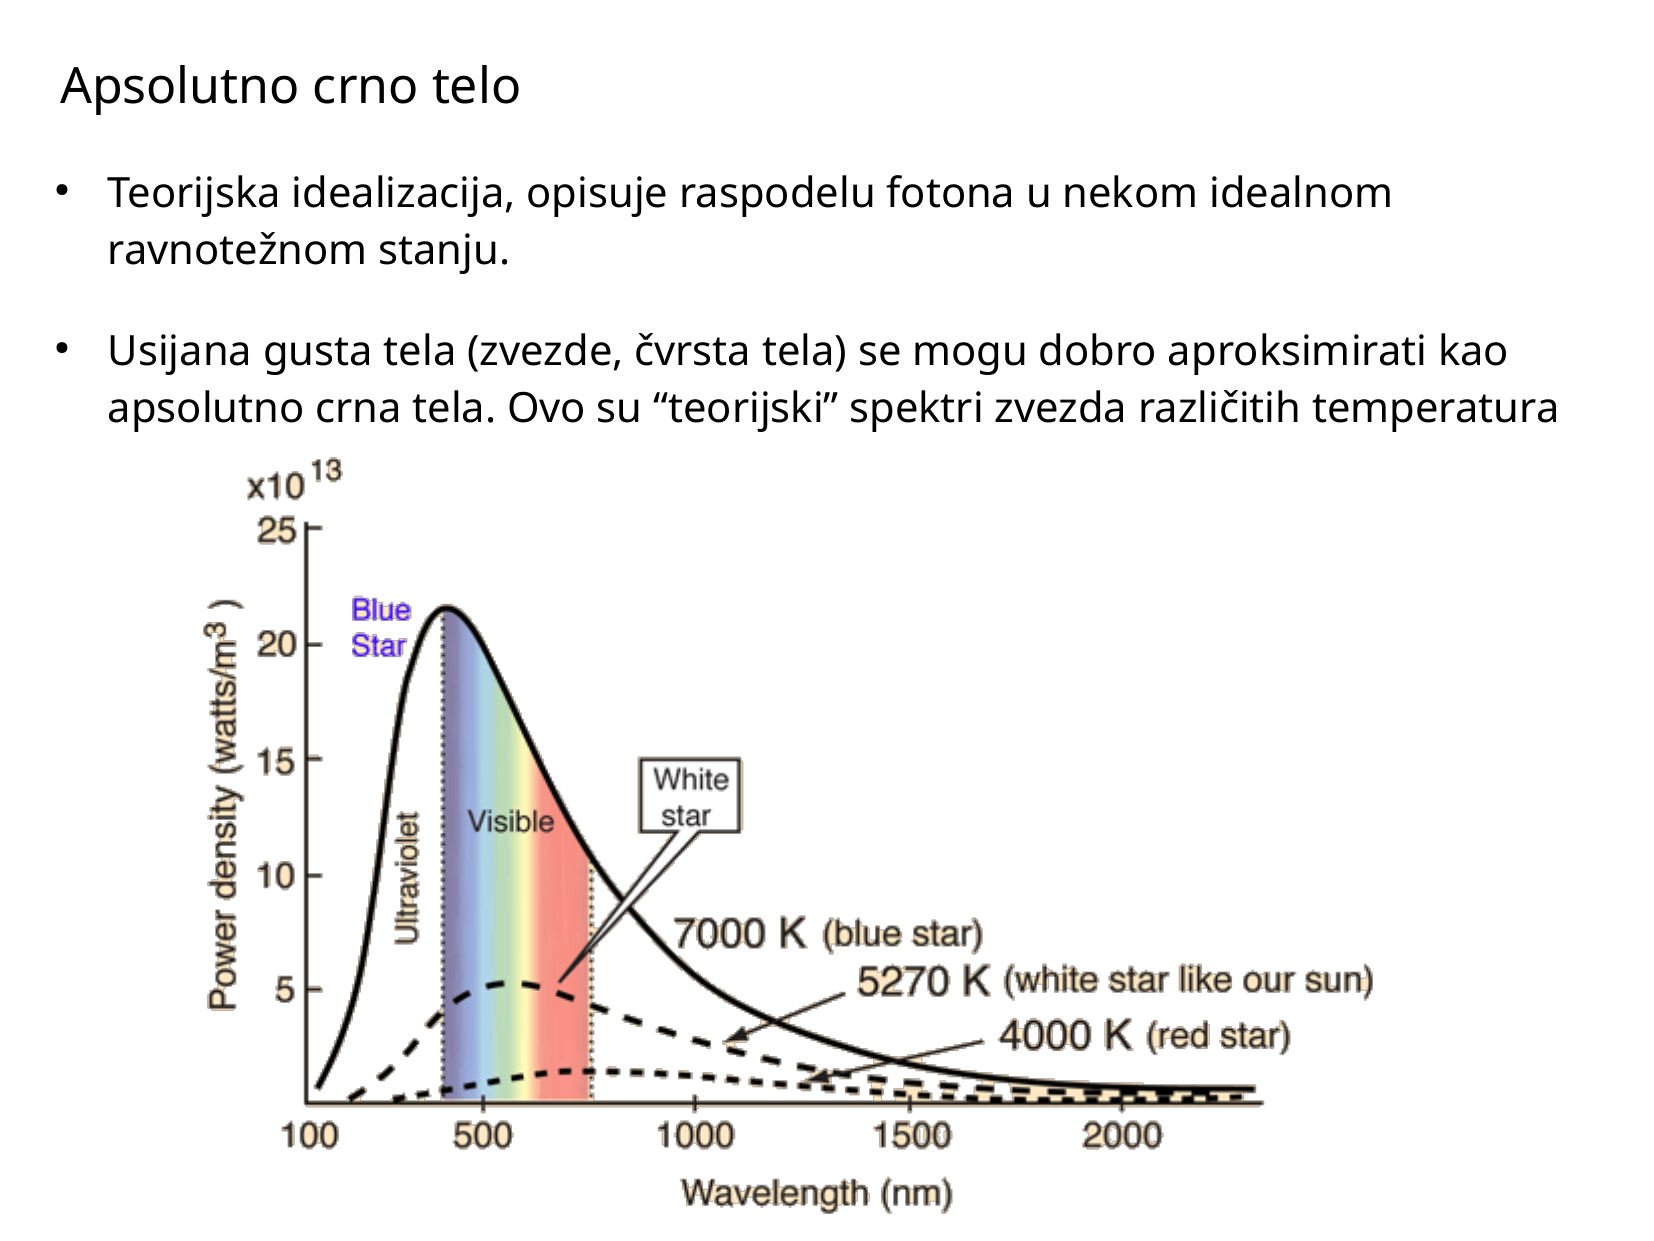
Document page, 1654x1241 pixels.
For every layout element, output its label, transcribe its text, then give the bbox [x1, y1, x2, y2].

list Teorijska idealizacija, opisuje raspodelu fotona u nekom idealnom ravnotežnom stanju. Usijana gusta tela (zvezde, čvrsta tela) se mogu dobro aproksimirati kao apsolutno crna tela. Ovo su “teorijski” spektri zvezda različitih temperatura [36, 162, 1627, 1136]
title Apsolutno crno telo [59, 17, 1648, 150]
picture [178, 438, 1389, 1232]
